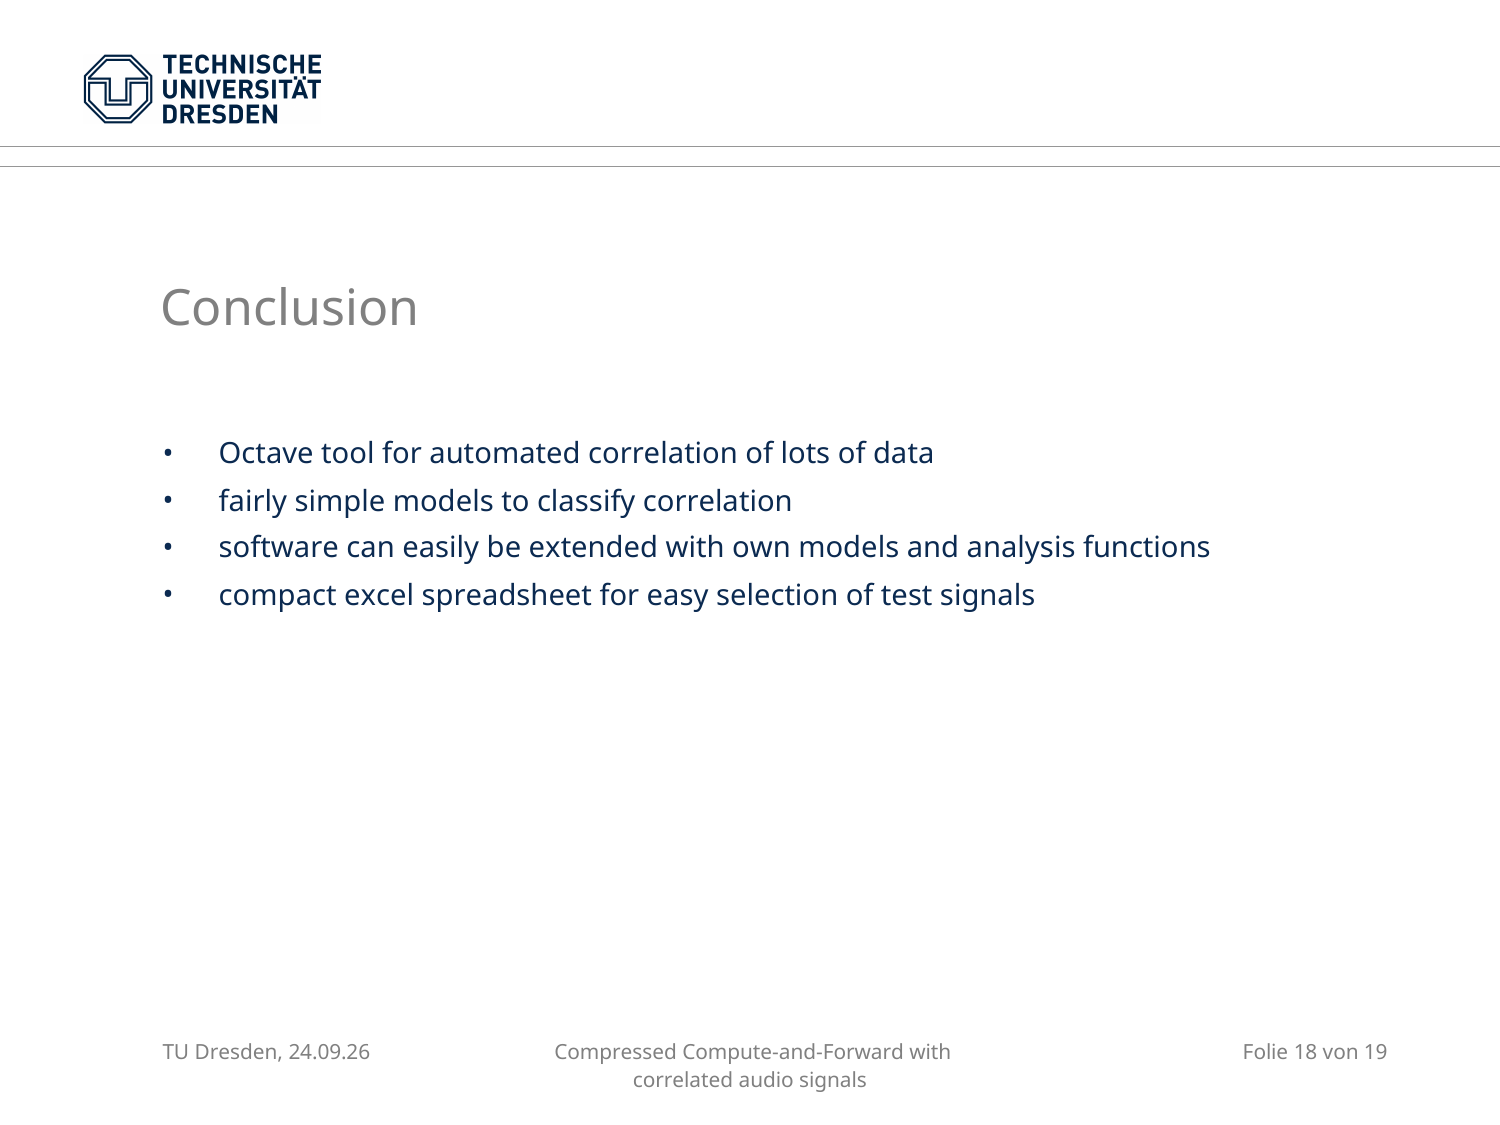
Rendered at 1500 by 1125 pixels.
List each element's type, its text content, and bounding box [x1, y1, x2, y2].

picture [83, 54, 321, 124]
list Octave tool for automated correlation of lots of data fairly simple models to classify correlation software can easily be extended with own models and analysis functions compact excel spreadsheet for easy selection of test signals [162, 425, 1388, 1093]
title Conclusion [160, 238, 1392, 374]
